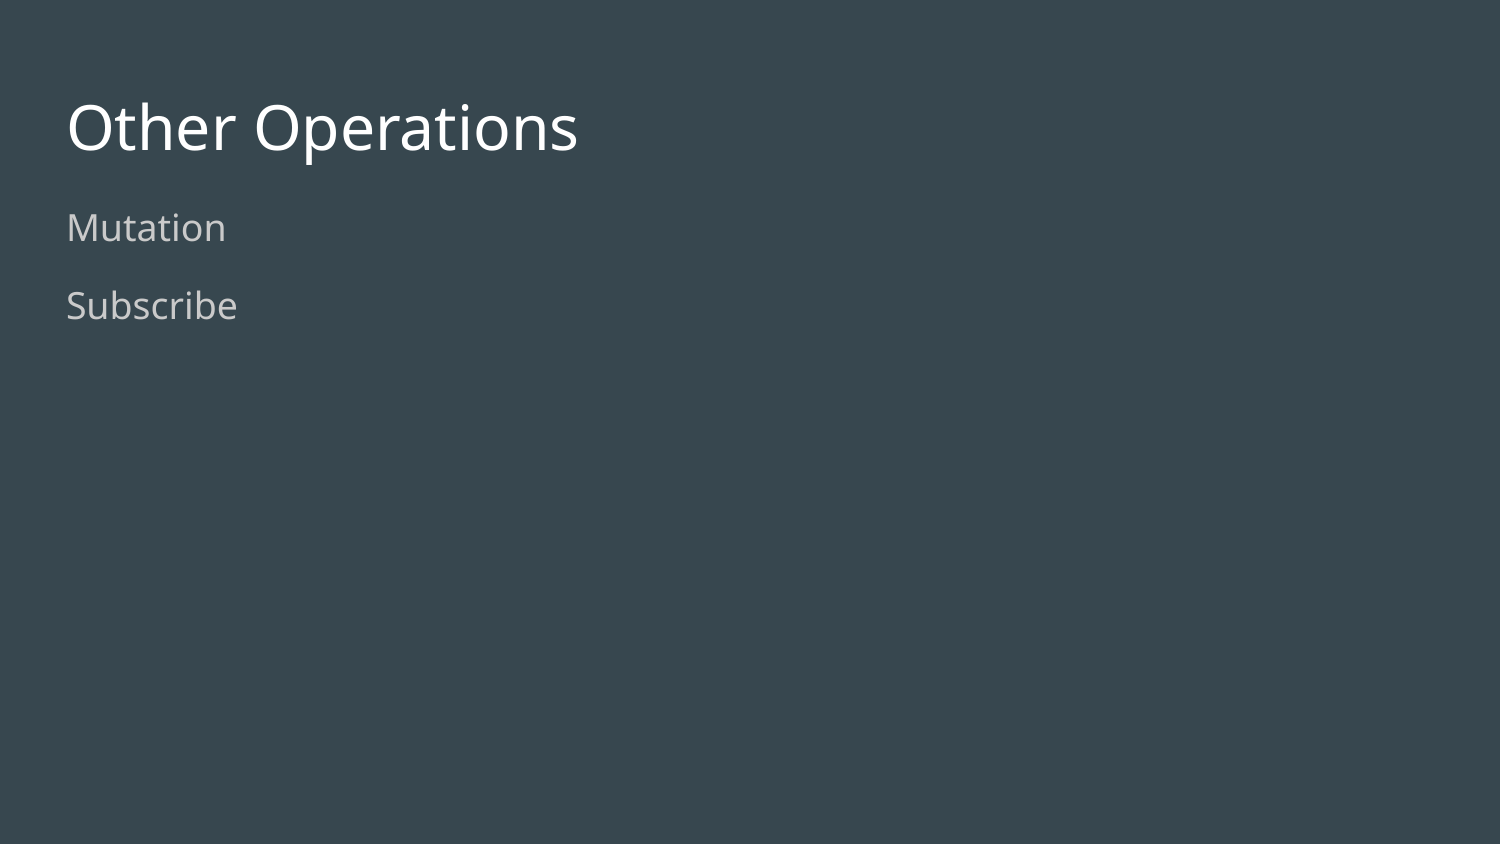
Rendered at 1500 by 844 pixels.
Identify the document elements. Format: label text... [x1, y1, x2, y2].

title Other Operations [51, 72, 1449, 167]
list Mutation Subscribe [51, 189, 1449, 750]
